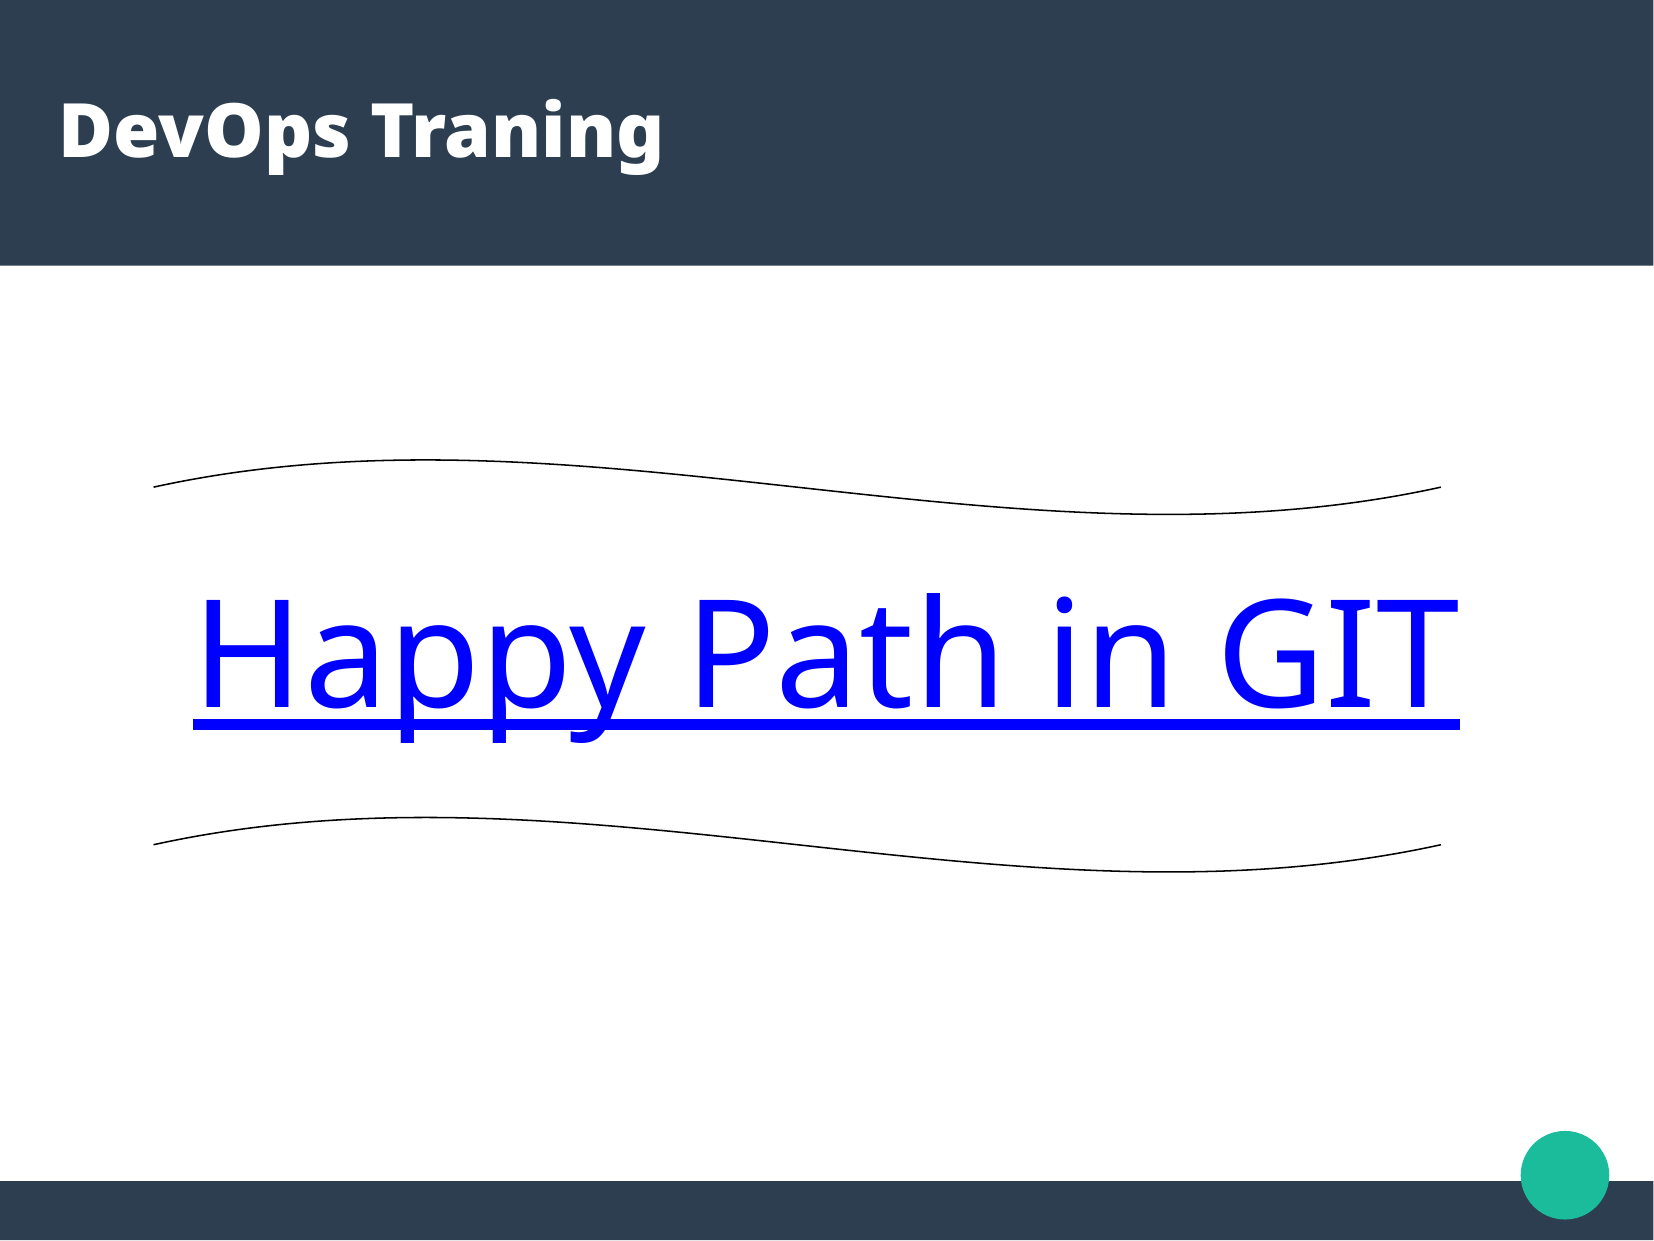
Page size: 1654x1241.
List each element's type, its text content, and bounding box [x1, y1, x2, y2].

title DevOps Traning [59, 49, 1595, 207]
subtitle Happy Path in GIT [82, 290, 1571, 1010]
